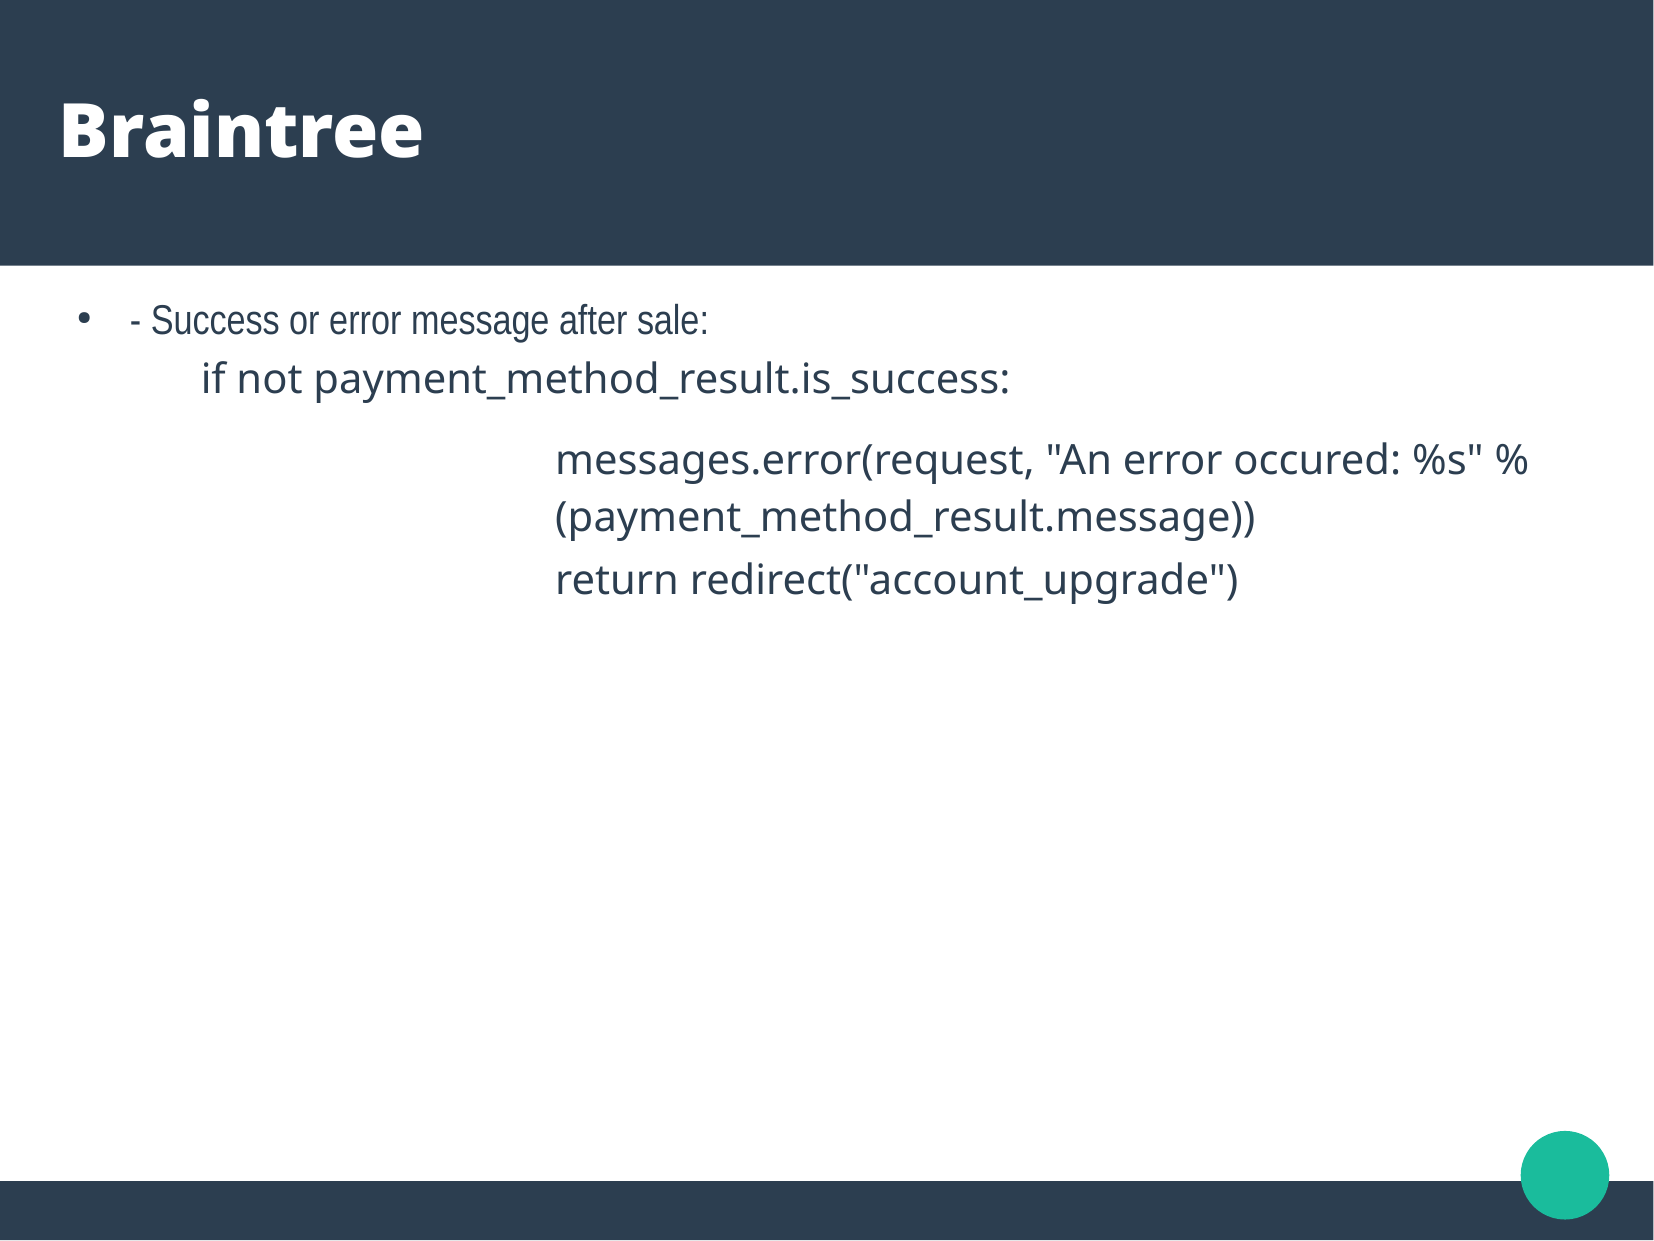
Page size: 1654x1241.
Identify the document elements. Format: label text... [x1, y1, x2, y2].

title Braintree [59, 49, 1595, 207]
list - Success or error message after sale: if not payment_method_result.is_success: messages.error(request, "An error occured: %s" %(payment_method_result.message)) return redirect("account_upgrade") [59, 295, 1595, 1193]
